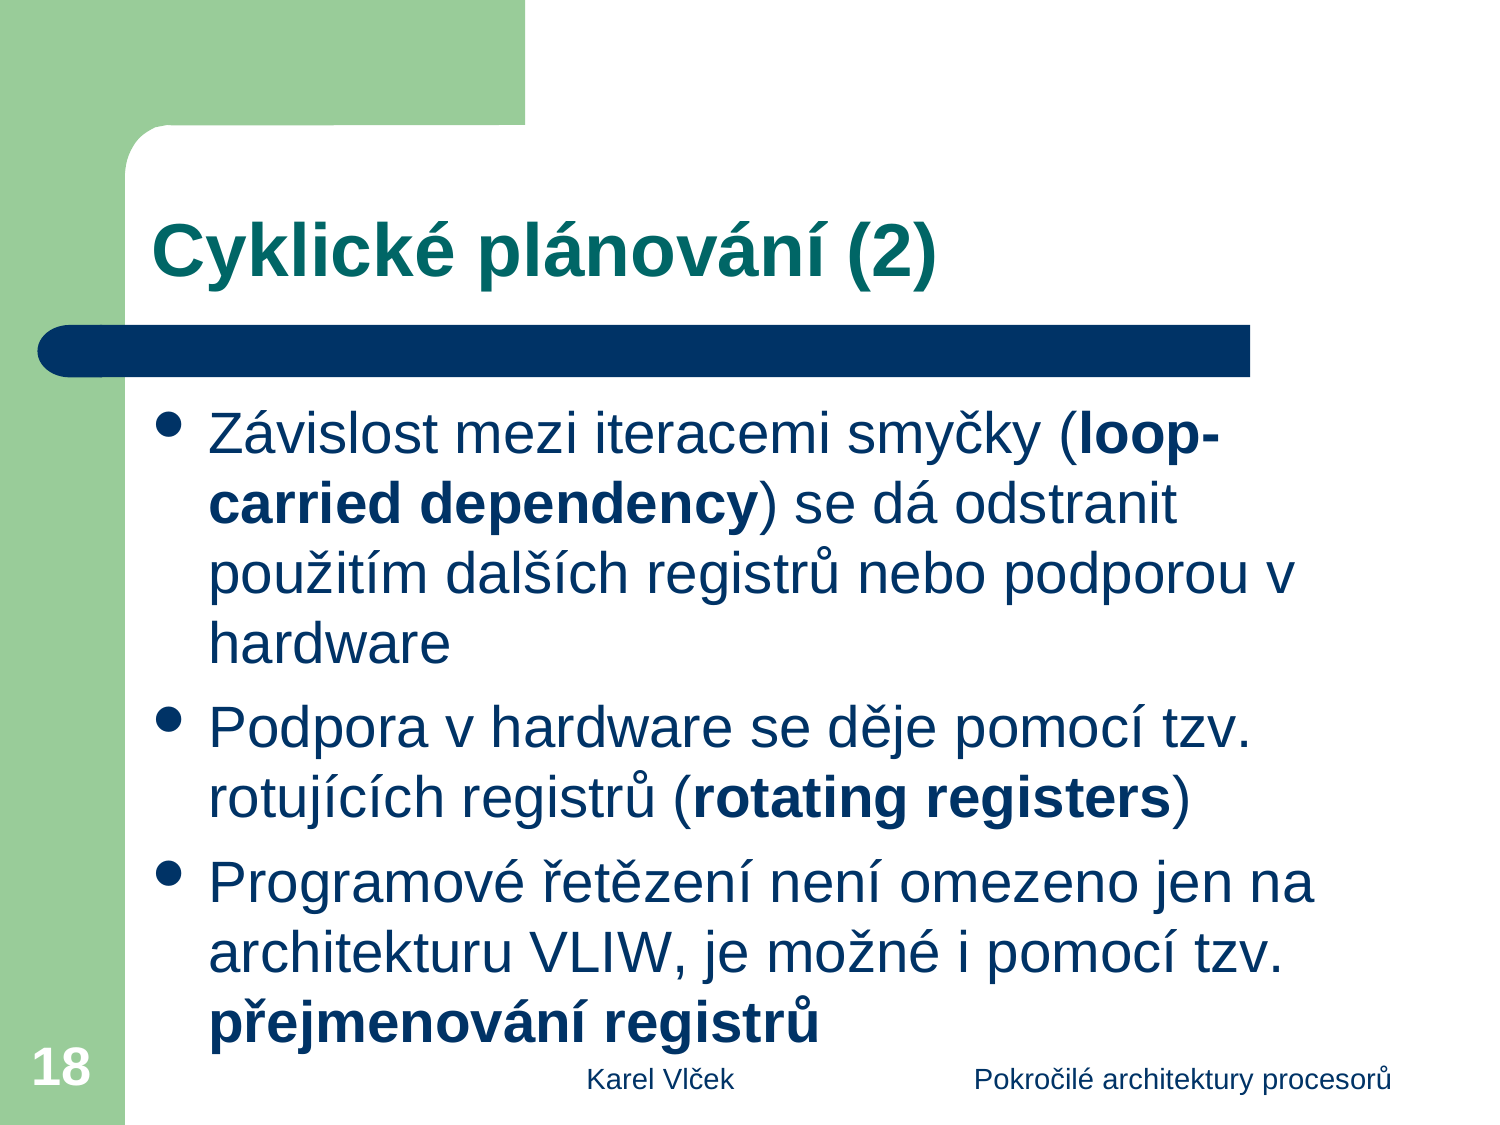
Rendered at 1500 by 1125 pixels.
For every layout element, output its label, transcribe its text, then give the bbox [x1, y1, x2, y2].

title Cyklické plánování (2) [136, 136, 1414, 301]
list Závislost mezi iteracemi smyčky (loop-carried dependency) se dá odstranit použitím dalších registrů nebo podporou v hardware Podpora v hardware se děje pomocí tzv. rotujících registrů (rotating registers) Programové řetězení není omezeno jen na architekturu VLIW, je možné i pomocí tzv. přejmenování registrů [137, 387, 1413, 1062]
